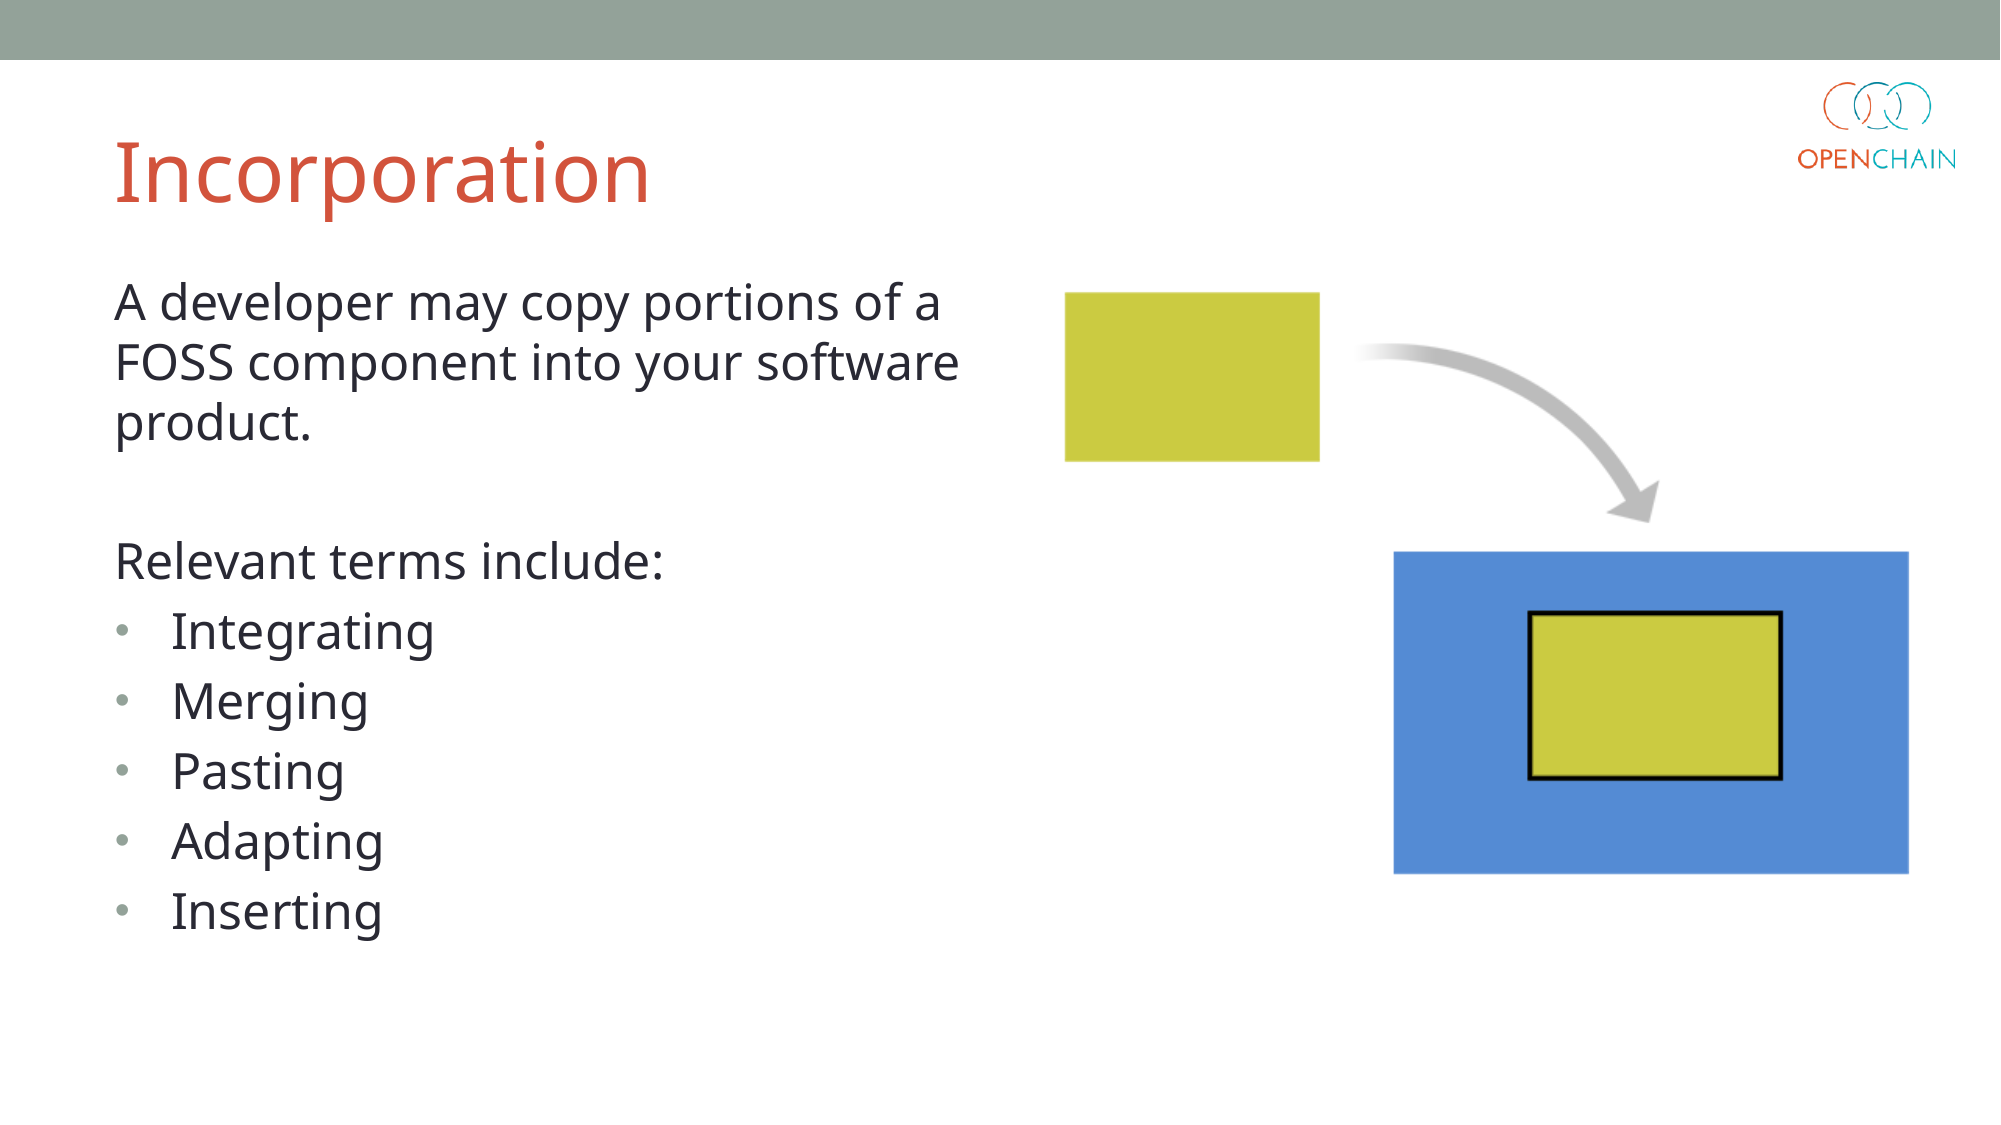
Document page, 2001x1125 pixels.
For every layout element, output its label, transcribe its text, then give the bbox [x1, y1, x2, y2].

picture [1798, 82, 1955, 169]
picture [873, 225, 2000, 928]
text_box Incorporation [99, 87, 1900, 250]
text_box A developer may copy portions of a FOSS component into your software product. Relevant terms include: Integrating Merging Pasting Adapting Inserting [99, 262, 1026, 1063]
